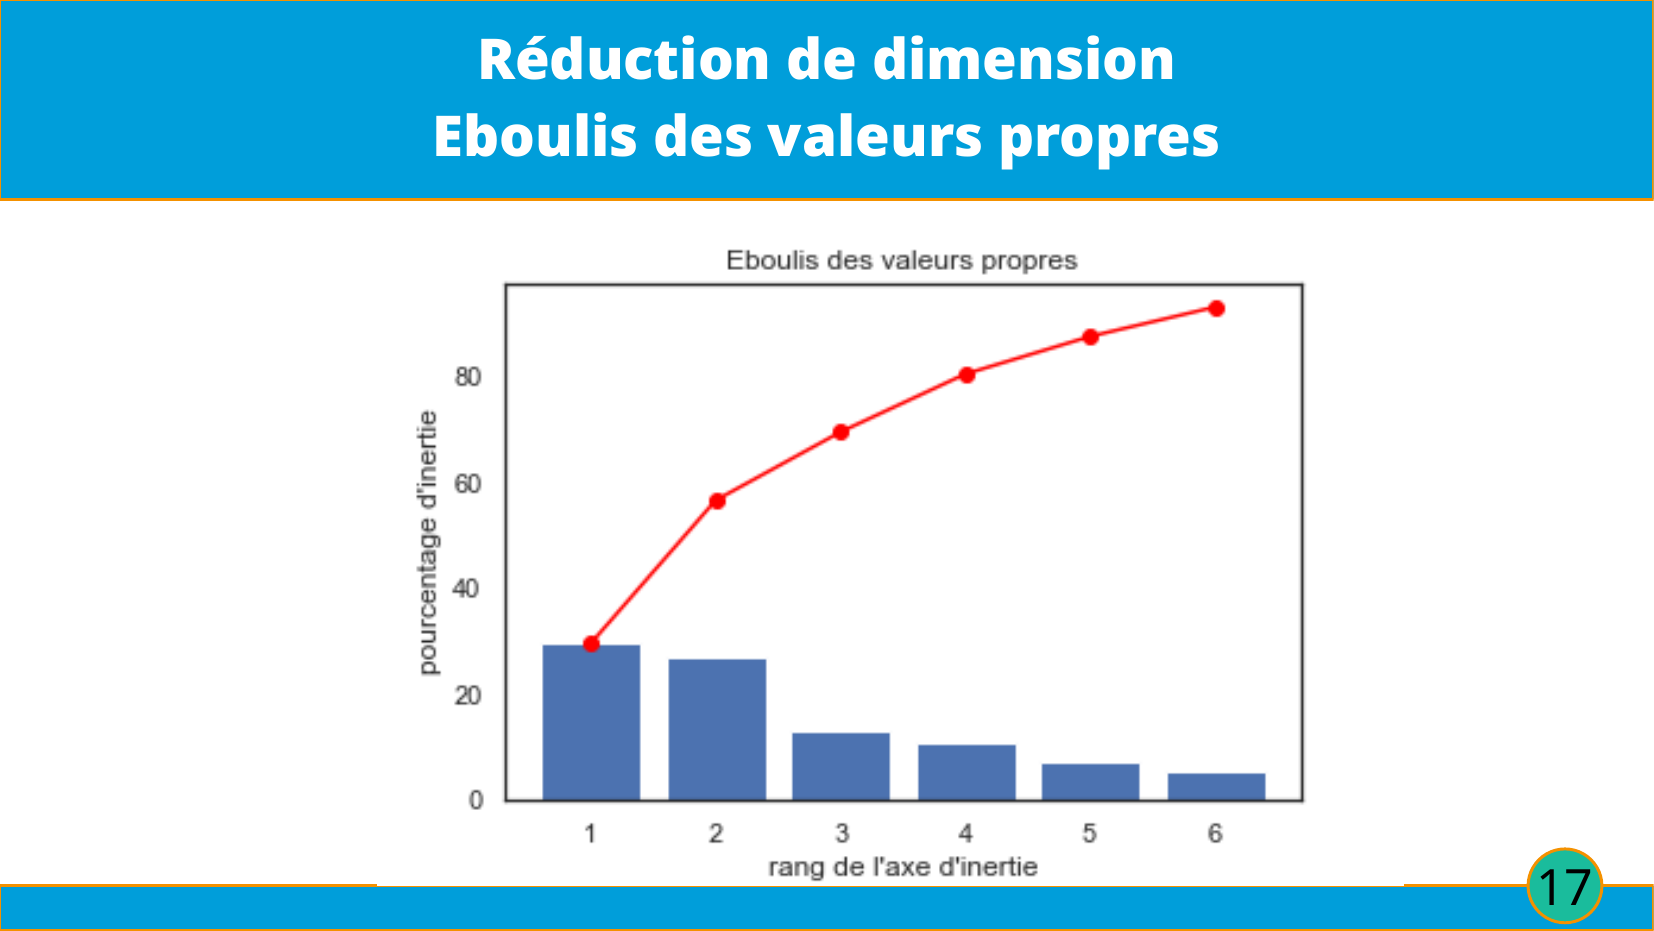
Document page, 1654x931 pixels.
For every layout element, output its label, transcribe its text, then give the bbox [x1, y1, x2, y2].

title Réduction de dimension Eboulis des valeurs propres [59, 37, 1595, 155]
picture [377, 201, 1404, 886]
